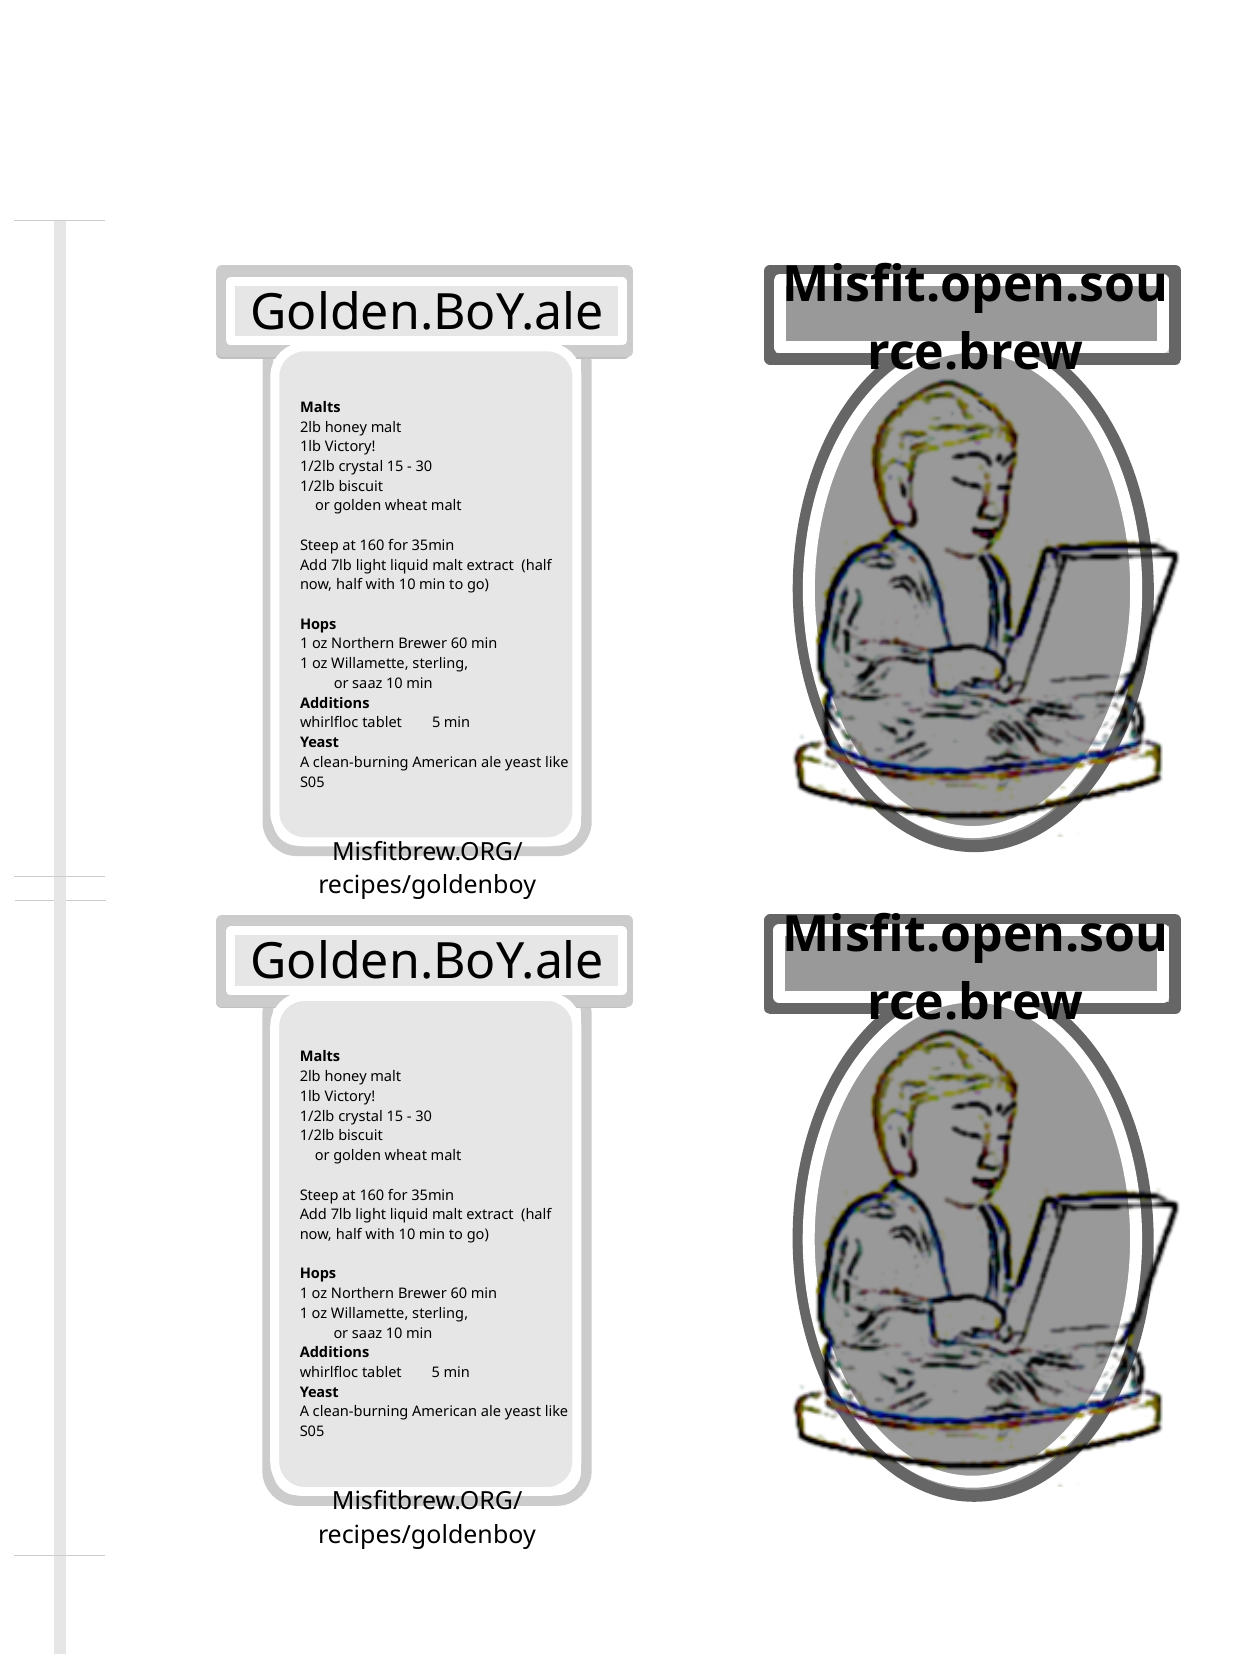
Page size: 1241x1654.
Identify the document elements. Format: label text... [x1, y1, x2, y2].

text_box Misfit.open.source.brew [773, 261, 1179, 372]
text_box [928, 1487, 1020, 1496]
text_box Malts 2lb honey malt 1lb Victory! 1/2lb crystal 15 - 30 1/2lb biscuit or golden wheat malt Steep at 160 for 35min Add 7lb light liquid malt extract (half now, half with 10 min to go) Hops 1 oz Northern Brewer 60 min 1 oz Willamette, sterling, or saaz 10 min Additions whirlfloc tablet 5 min Yeast A clean-burning American ale yeast like S05 [299, 370, 579, 818]
title Misfitbrew.ORG/recipes/goldenboy [299, 838, 555, 896]
text_box Misfit.open.source.brew [772, 910, 1178, 1022]
text_box [928, 837, 1021, 847]
picture [779, 367, 1188, 837]
text_box [274, 365, 577, 842]
picture [779, 1017, 1188, 1487]
text_box Malts 2lb honey malt 1lb Victory! 1/2lb crystal 15 - 30 1/2lb biscuit or golden wheat malt Steep at 160 for 35min Add 7lb light liquid malt extract (half now, half with 10 min to go) Hops 1 oz Northern Brewer 60 min 1 oz Willamette, sterling, or saaz 10 min Additions whirlfloc tablet 5 min Yeast A clean-burning American ale yeast like S05 [299, 1020, 579, 1468]
text_box [274, 1015, 577, 1492]
text_box Golden.BoY.ale [224, 904, 630, 1015]
text_box Golden.BoY.ale [224, 254, 630, 365]
title Misfitbrew.ORG/recipes/goldenboy [299, 1488, 555, 1546]
